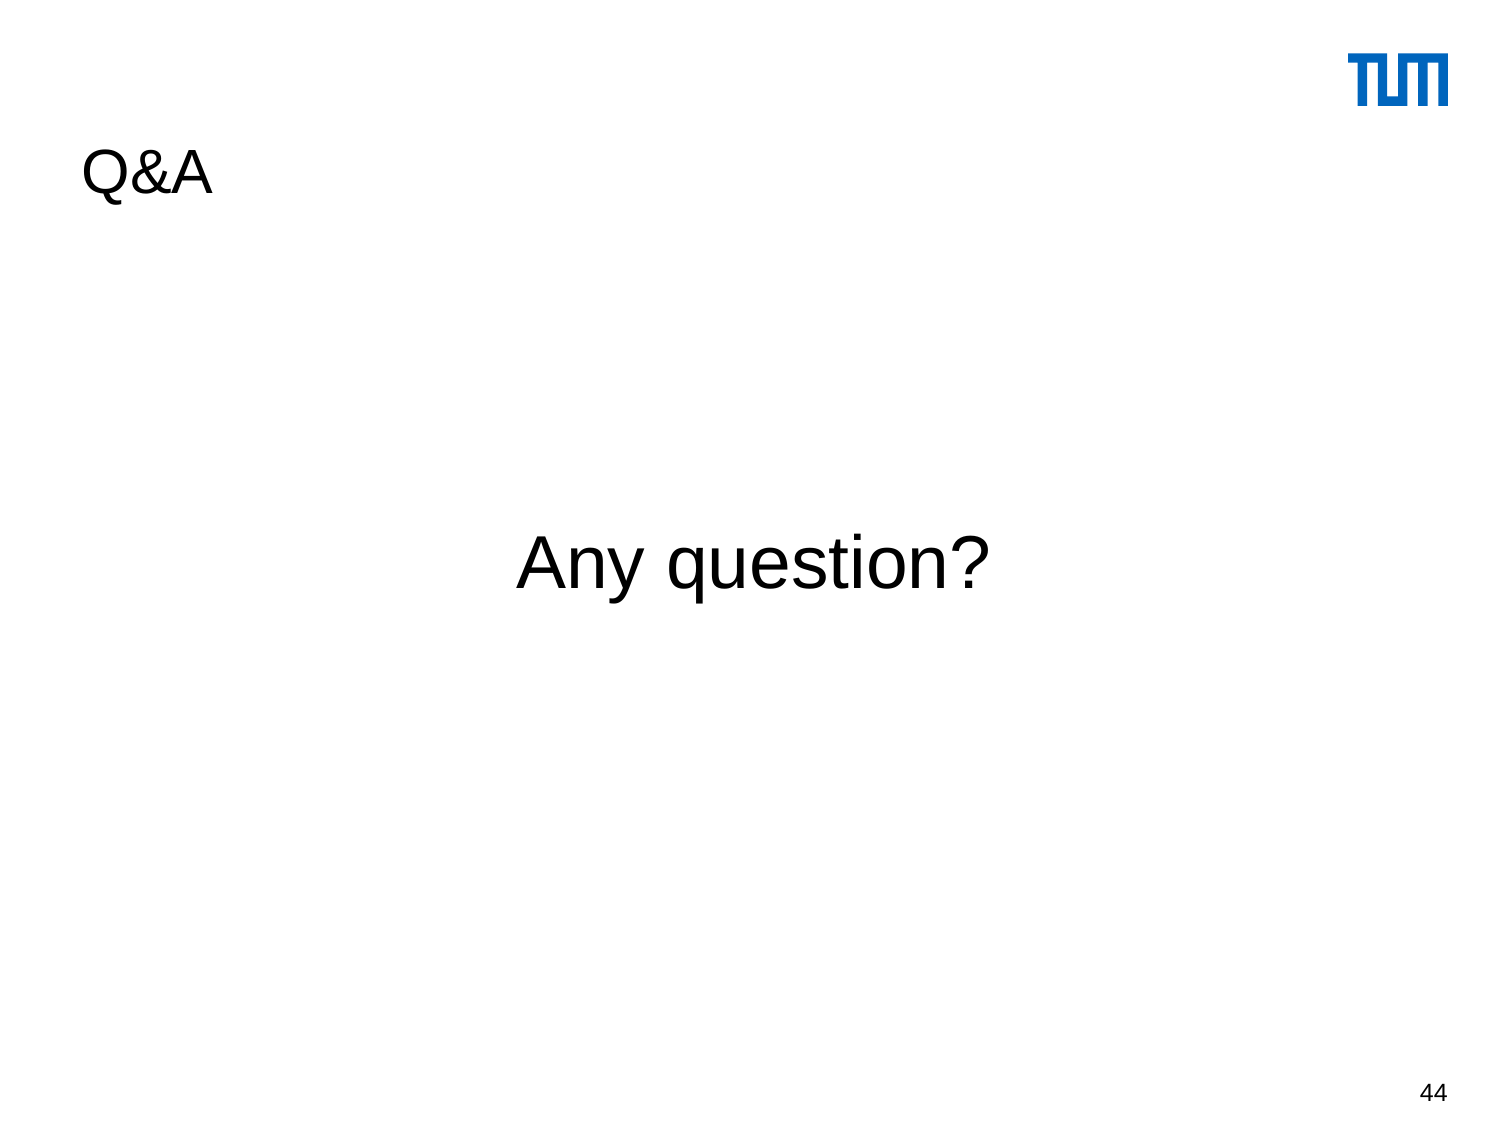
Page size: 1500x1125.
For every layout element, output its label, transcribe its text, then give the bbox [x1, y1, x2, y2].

slide_number <number> [1111, 1061, 1448, 1122]
title Q&A [81, 139, 1110, 207]
list Any question? [90, 501, 1418, 751]
